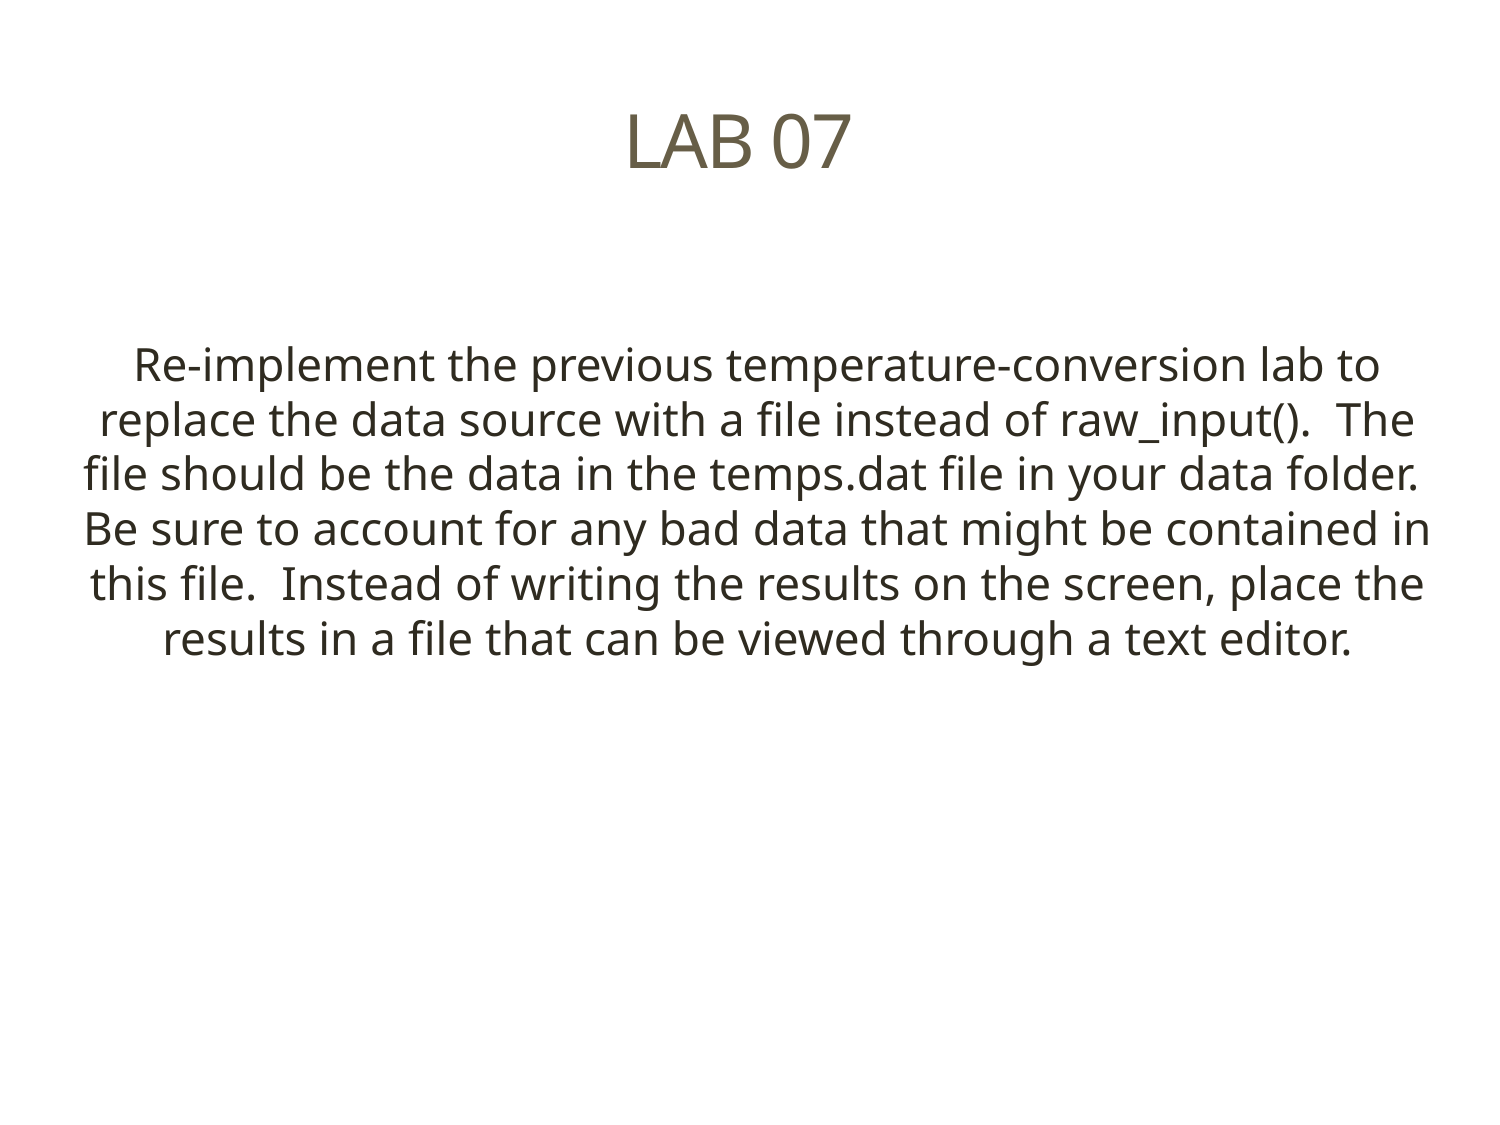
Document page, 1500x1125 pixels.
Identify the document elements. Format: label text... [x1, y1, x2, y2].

list Re-implement the previous temperature-conversion lab to replace the data source with a file instead of raw_input(). The file should be the data in the temps.dat file in your data folder. Be sure to account for any bad data that might be contained in this file. Instead of writing the results on the screen, place the results in a file that can be viewed through a text editor. [18, 262, 1460, 1098]
title LAB 07 [18, 45, 1460, 233]
